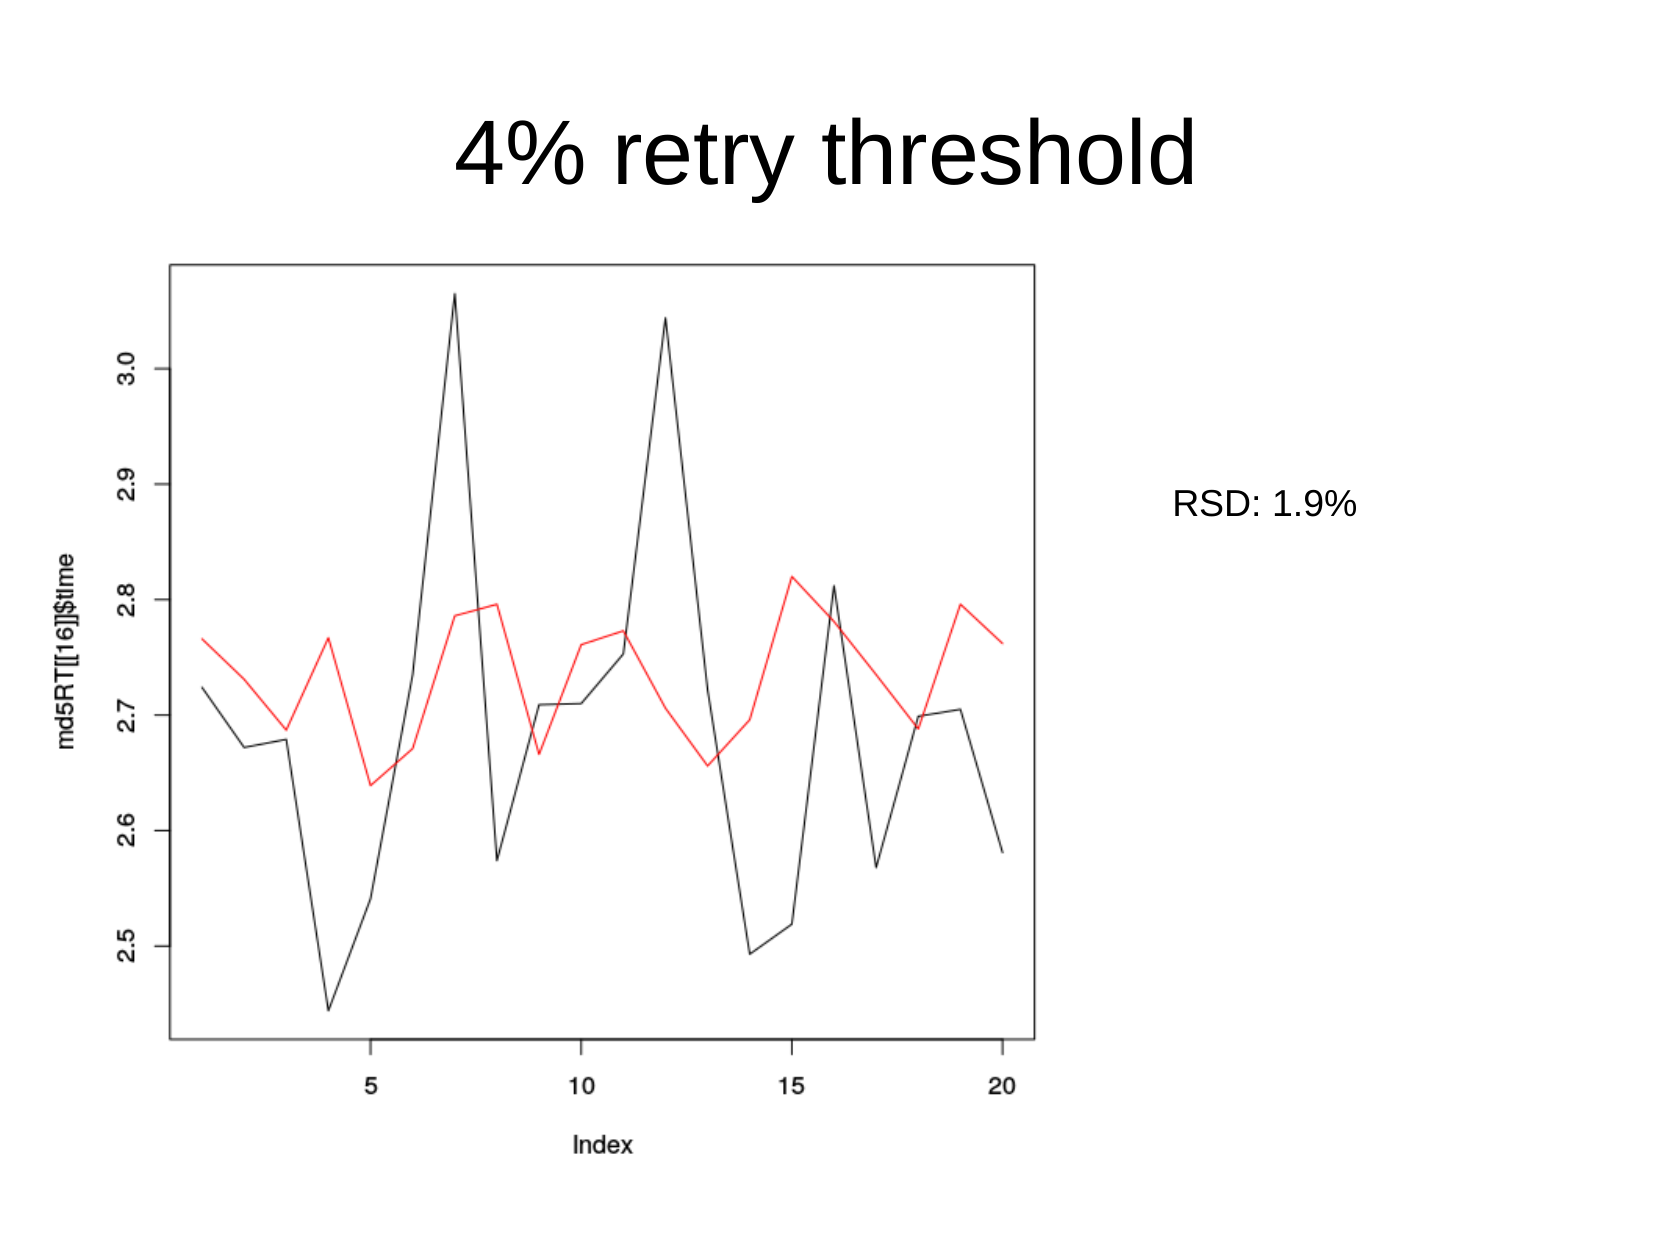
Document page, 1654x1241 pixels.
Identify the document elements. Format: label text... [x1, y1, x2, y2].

title 4% retry threshold [82, 49, 1571, 257]
text_box RSD: 1.9% [1157, 474, 1373, 532]
picture [47, 142, 1098, 1193]
